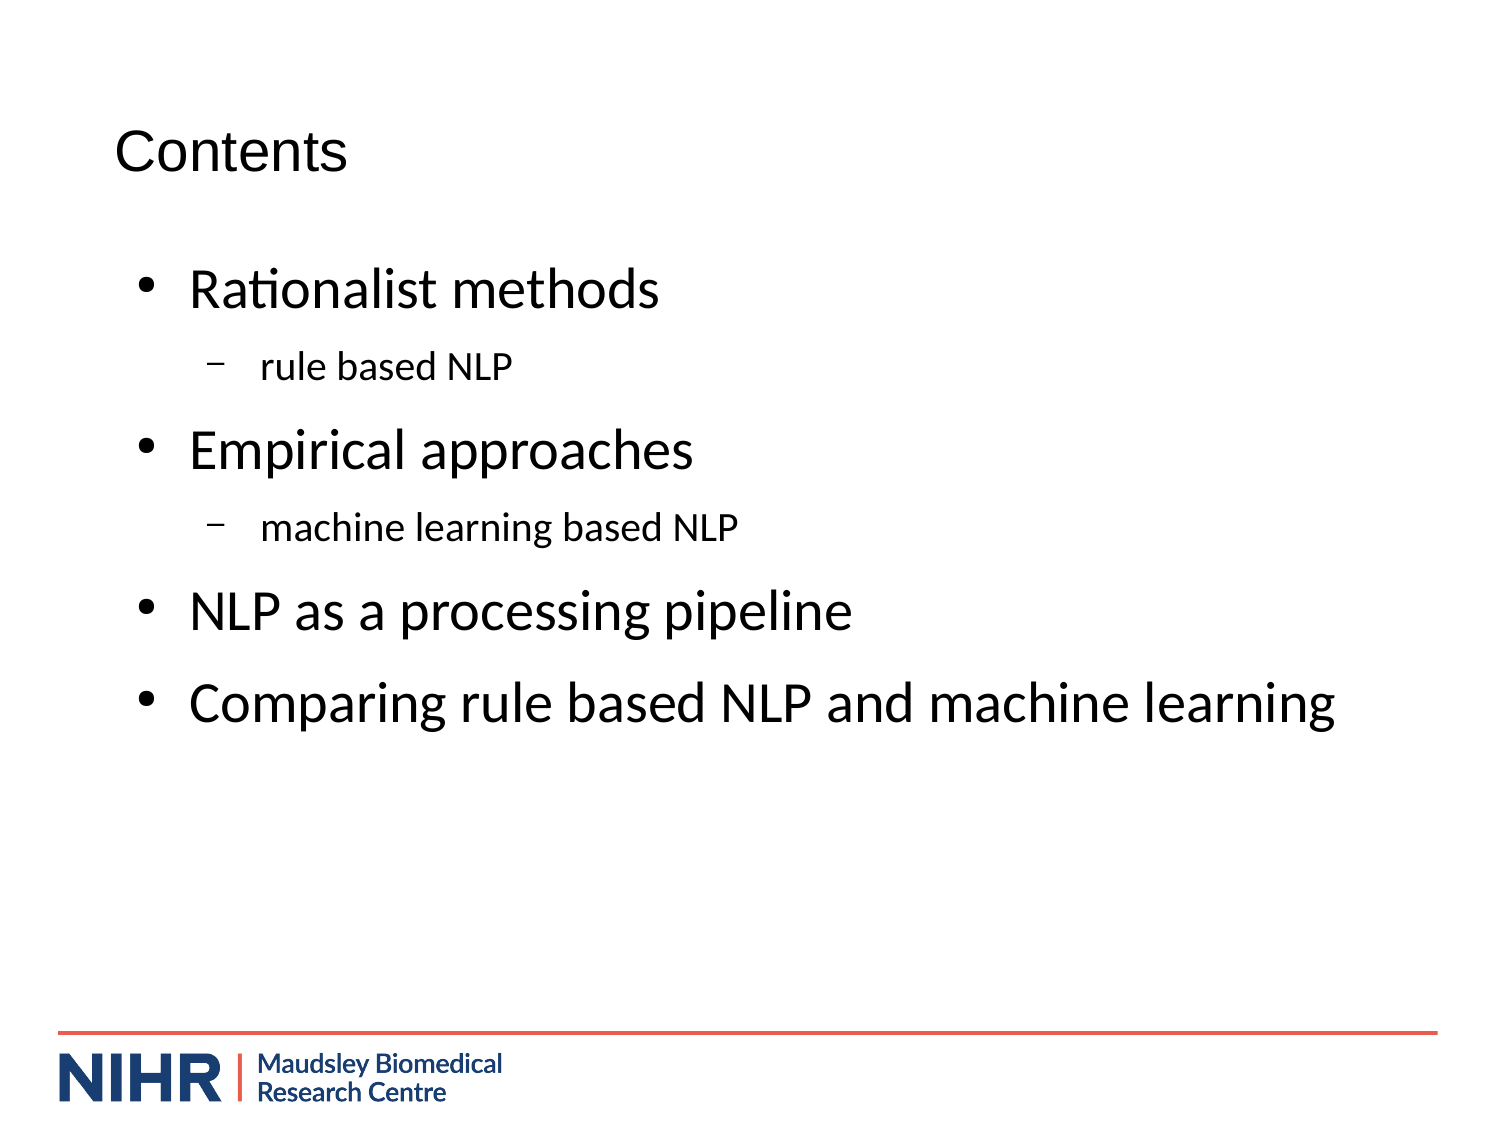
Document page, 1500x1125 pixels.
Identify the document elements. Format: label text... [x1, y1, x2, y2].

text_box Contents [100, 113, 1105, 192]
list Rationalist methods rule based NLP Empirical approaches machine learning based NLP NLP as a processing pipeline Comparing rule based NLP and machine learning [118, 258, 1394, 1004]
picture [29, 1018, 531, 1125]
